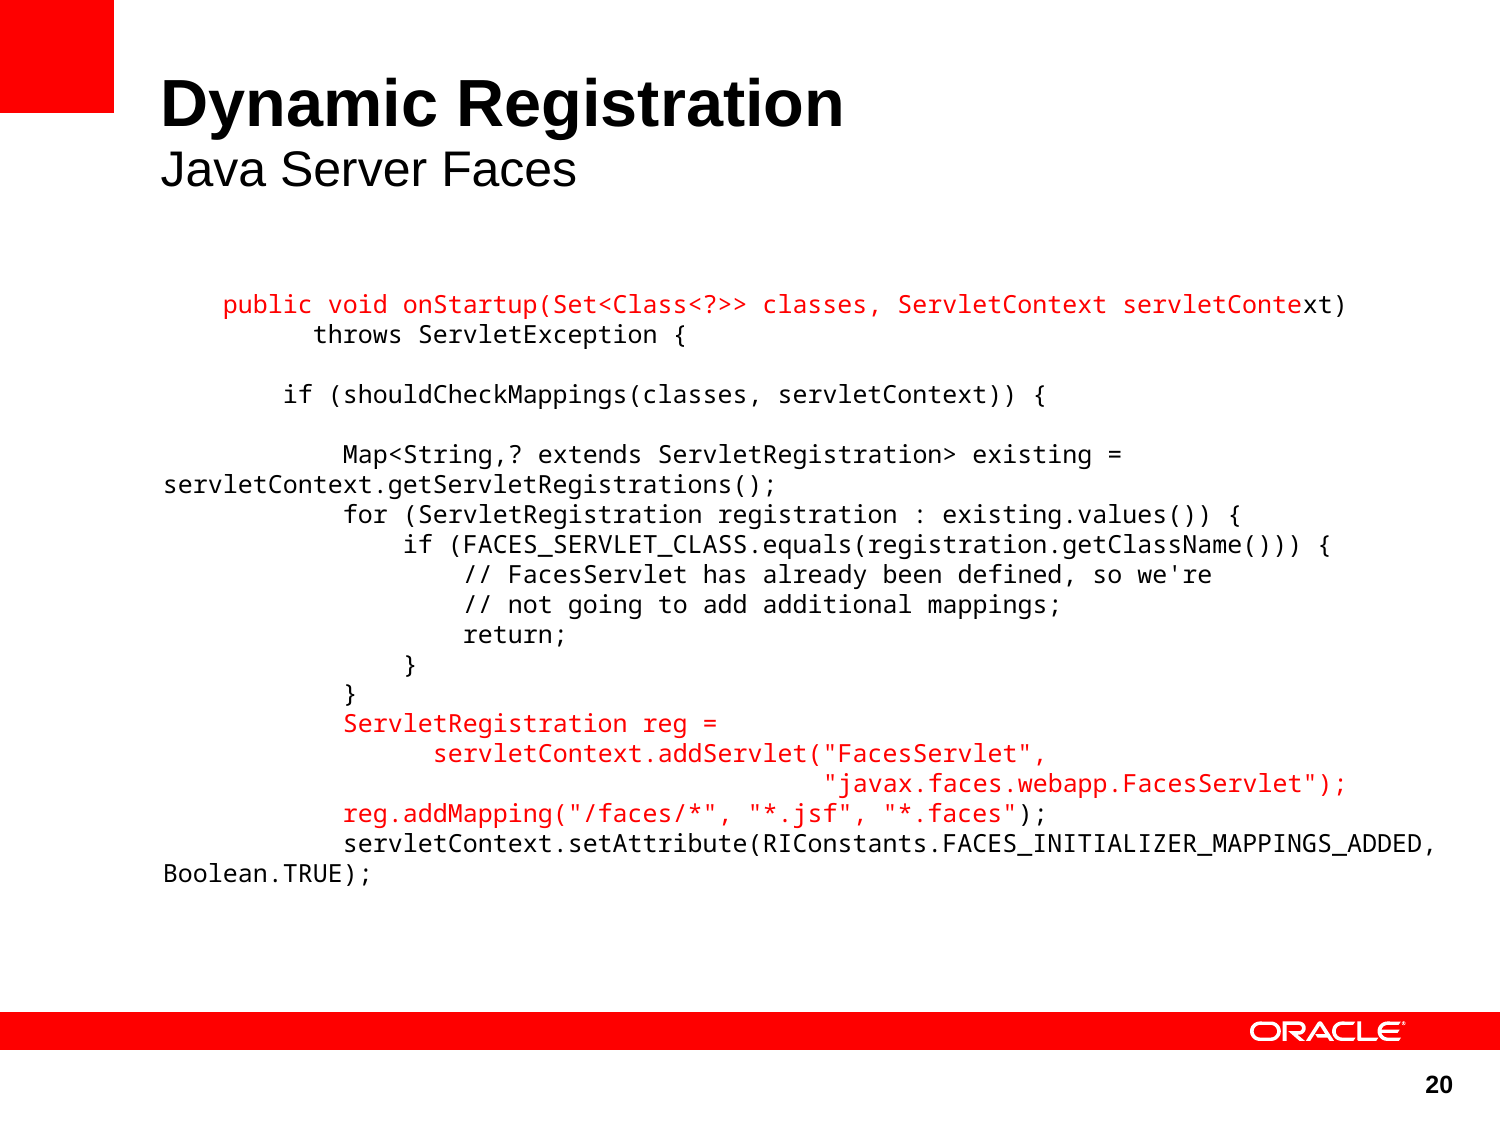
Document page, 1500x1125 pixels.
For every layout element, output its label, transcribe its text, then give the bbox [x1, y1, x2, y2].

picture [0, 1012, 1500, 1050]
title Dynamic Registration Java Server Faces [145, 54, 1463, 210]
text_box public void onStartup(Set<Class<?>> classes, ServletContext servletContext) throws ServletException { if (shouldCheckMappings(classes, servletContext)) { Map<String,? extends ServletRegistration> existing = servletContext.getServletRegistrations(); for (ServletRegistration registration : existing.values()) { if (FACES_SERVLET_CLASS.equals(registration.getClassName())) { // FacesServlet has already been defined, so we're // not going to add additional mappings; return; } } ServletRegistration reg = servletContext.addServlet("FacesServlet", "javax.faces.webapp.FacesServlet"); reg.addMapping("/faces/*", "*.jsf", "*.faces"); servletContext.setAttribute(RIConstants.FACES_INITIALIZER_MAPPINGS_ADDED, Boolean.TRUE); [148, 281, 1463, 896]
picture [0, 0, 114, 113]
